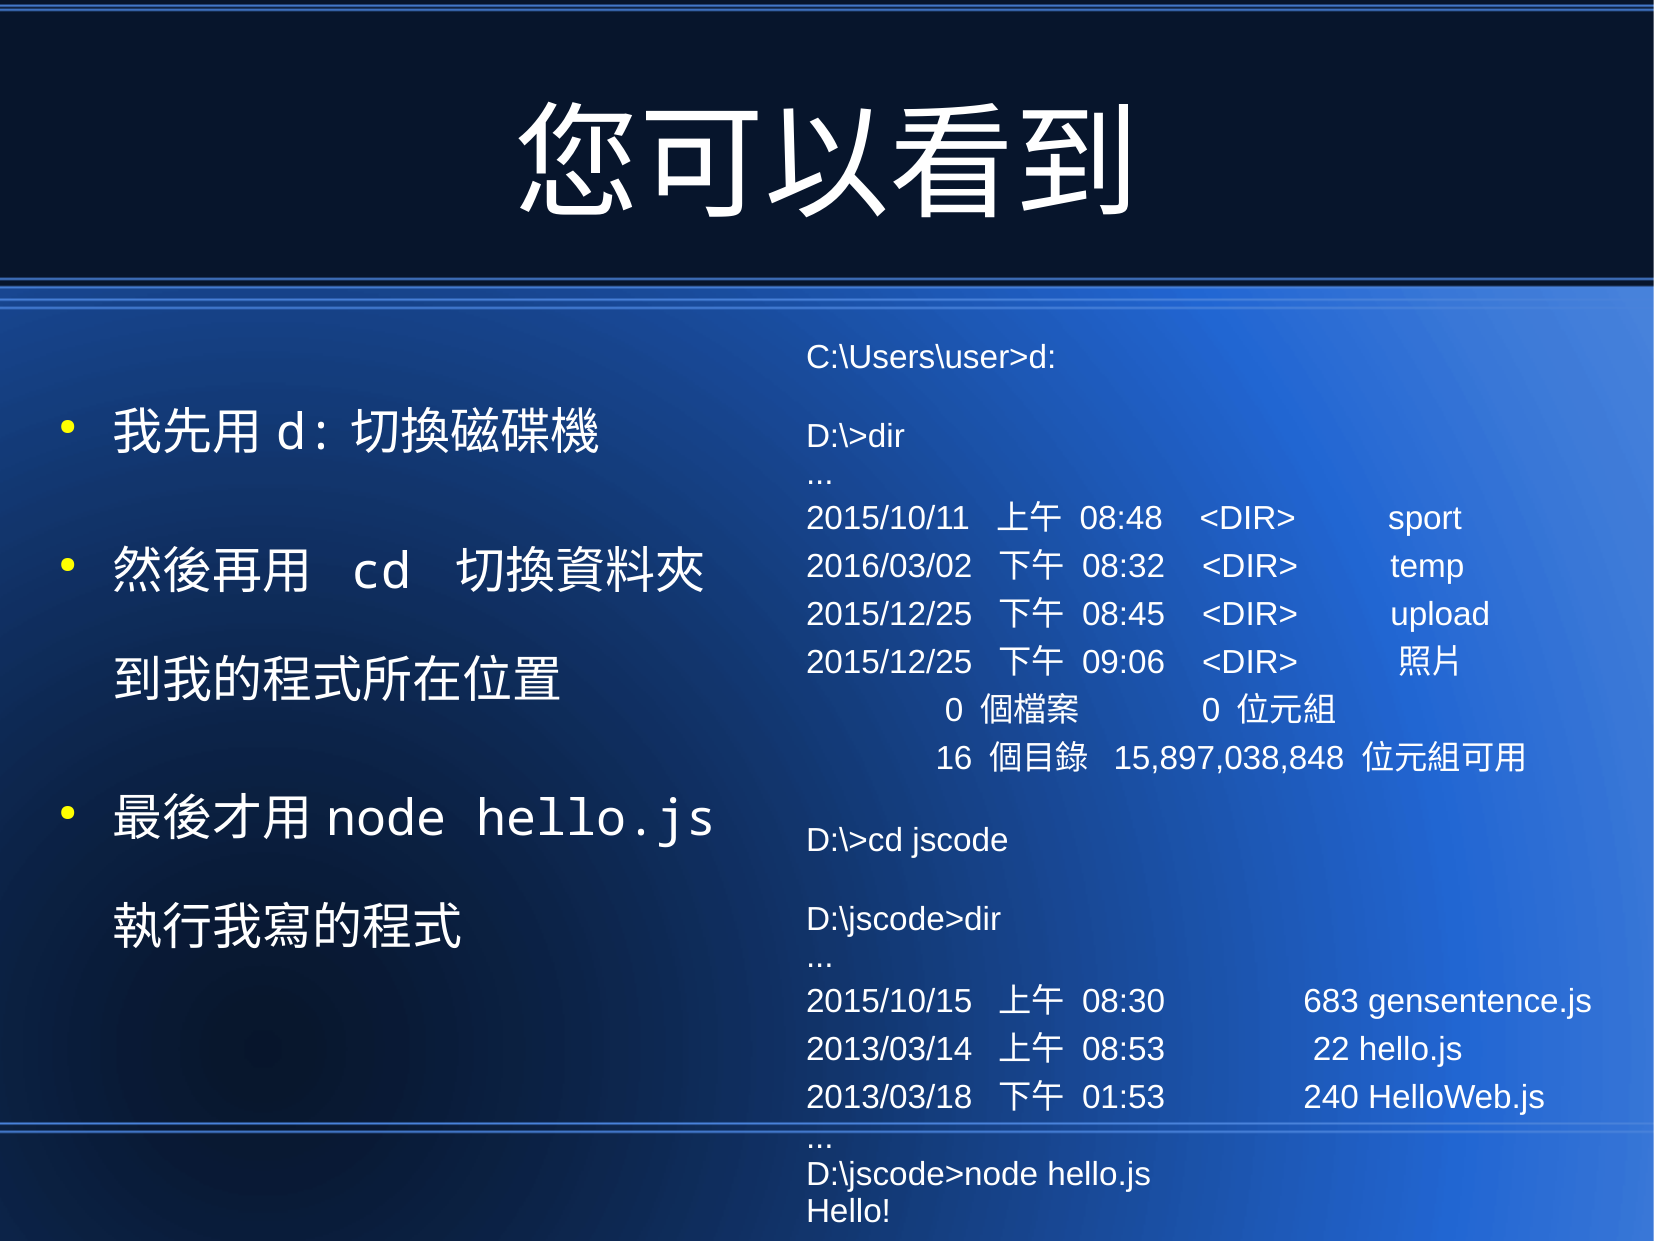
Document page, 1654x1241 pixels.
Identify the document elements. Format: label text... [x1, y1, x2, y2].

picture [0, 0, 1654, 1241]
title 您可以看到 [82, 49, 1571, 257]
text_box C:\Users\user>d: D:\>dir ... 2015/10/11 上午 08:48 <DIR> sport 2016/03/02 下午 08:32 <DIR> temp 2015/12/25 下午 08:45 <DIR> upload 2015/12/25 下午 09:06 <DIR> 照片 0 個檔案 0 位元組 16 個目錄 15,897,038,848 位元組可用 D:\>cd jscode D:\jscode>dir ... 2015/10/15 上午 08:30 683 gensentence.js 2013/03/14 上午 08:53 22 hello.js 2013/03/18 下午 01:53 240 HelloWeb.js ... D:\jscode>node hello.js Hello! [791, 330, 1618, 1241]
list 我先用d:切換磁碟機 然後再用 cd 切換資料夾 到我的程式所在位置 最後才用node hello.js 執行我寫的程式 [41, 355, 791, 1241]
